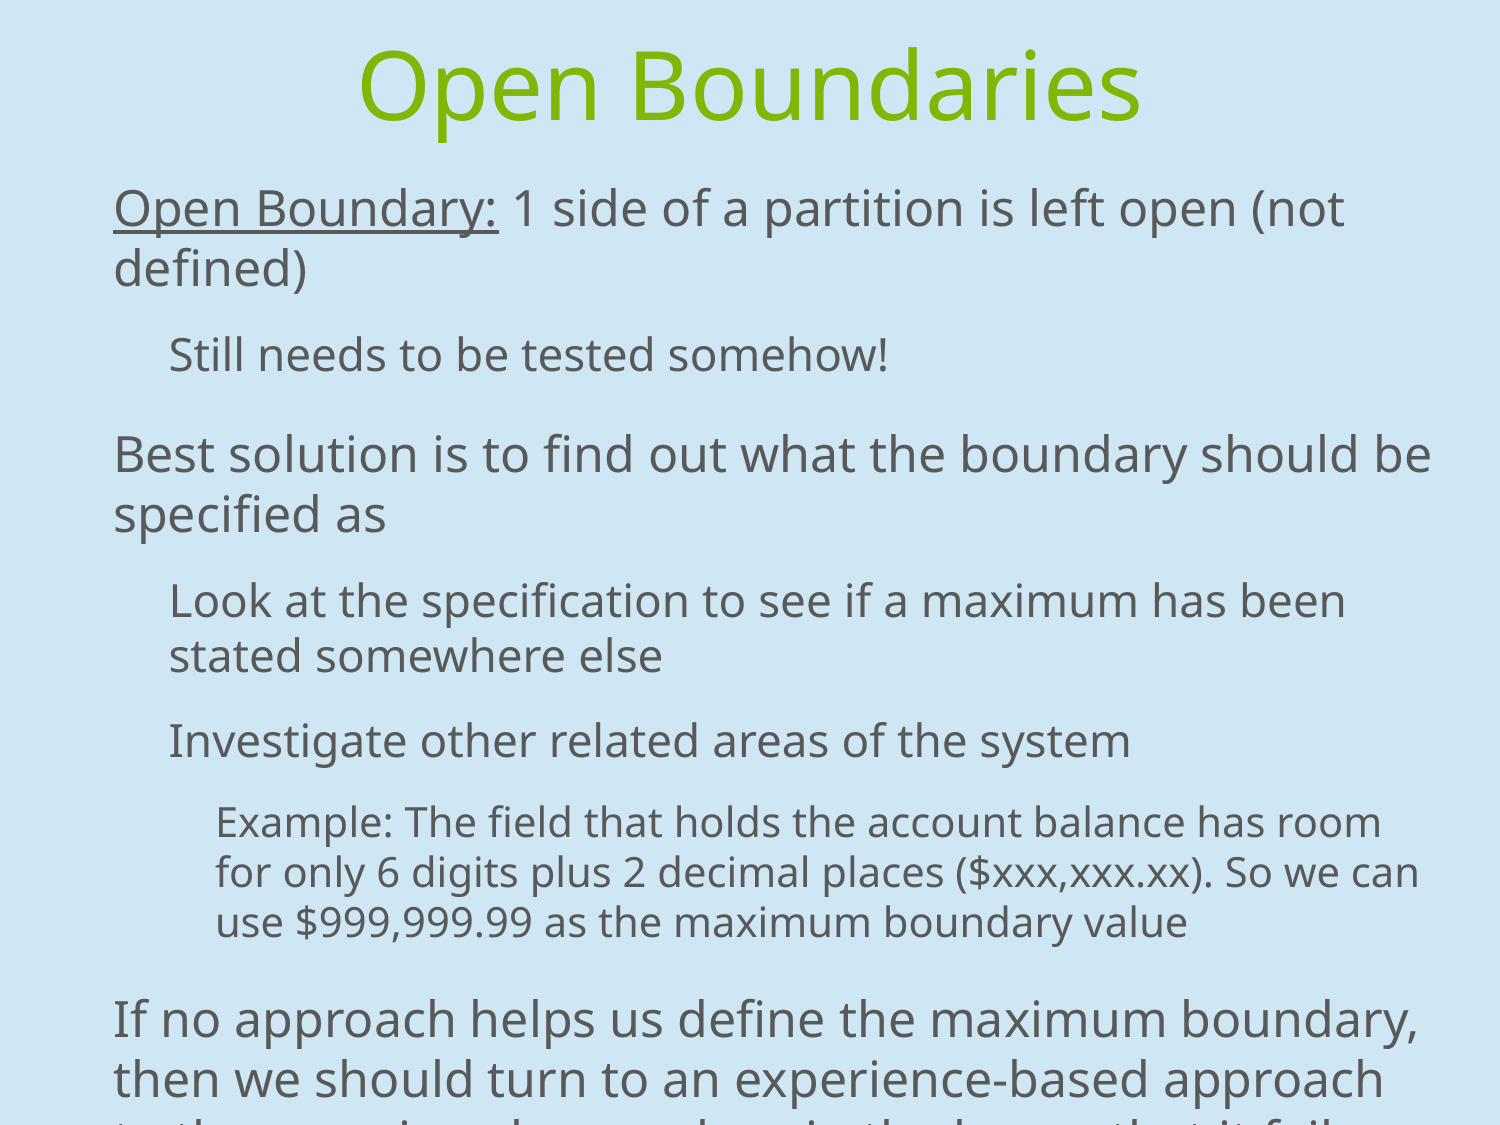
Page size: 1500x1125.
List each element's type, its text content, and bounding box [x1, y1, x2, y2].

list Open Boundary: 1 side of a partition is left open (not defined) Still needs to be tested somehow! Best solution is to find out what the boundary should be specified as Look at the specification to see if a maximum has been stated somewhere else Investigate other related areas of the system Example: The field that holds the account balance has room for only 6 digits plus 2 decimal places ($xxx,xxx.xx). So we can use $999,999.99 as the maximum boundary value If no approach helps us define the maximum boundary, then we should turn to an experience-based approach to throw various large values in the hopes that it fails [41, 168, 1462, 1085]
title Open Boundaries [90, 17, 1410, 149]
